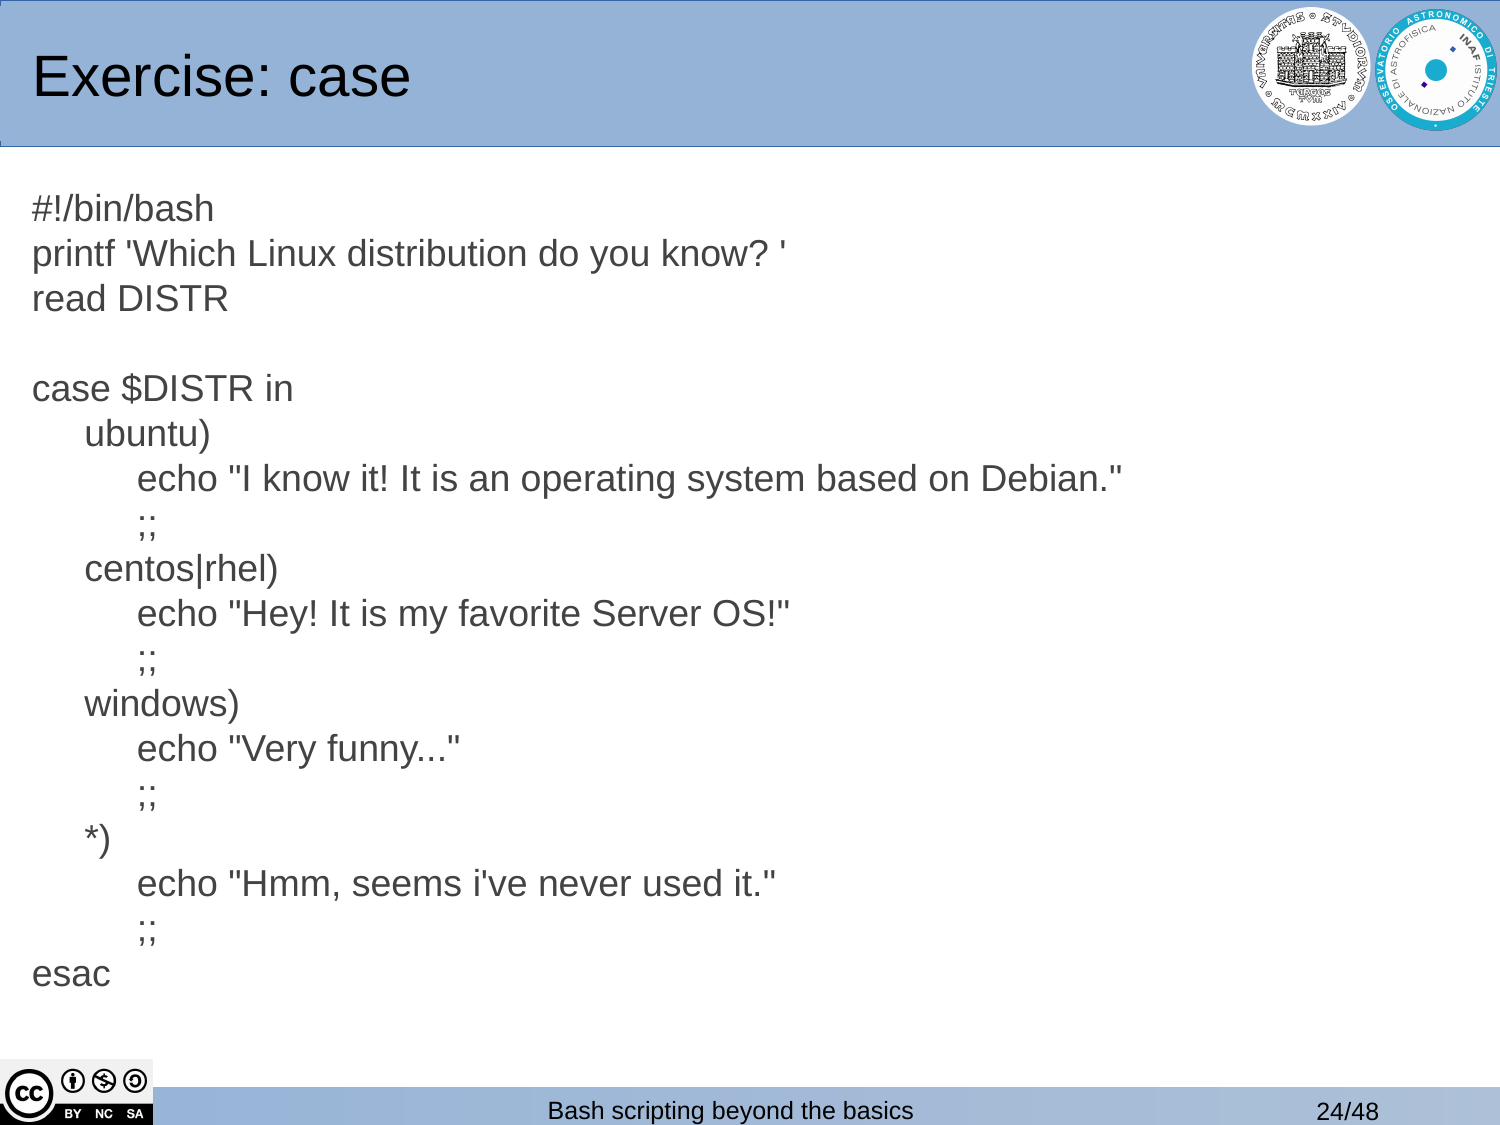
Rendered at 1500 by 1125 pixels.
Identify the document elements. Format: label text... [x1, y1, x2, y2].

picture [0, 1059, 153, 1125]
text_box Exercise: case [0, 5, 1232, 141]
picture [1252, 0, 1500, 156]
list #!/bin/bash printf 'Which Linux distribution do you know? ' read DISTR case $DISTR in ubuntu) echo "I know it! It is an operating system based on Debian." ;; centos|rhel) echo "Hey! It is my favorite Server OS!" ;; windows) echo "Very funny..." ;; *) echo "Hmm, seems i've never used it." ;; esac [17, 176, 1500, 1072]
